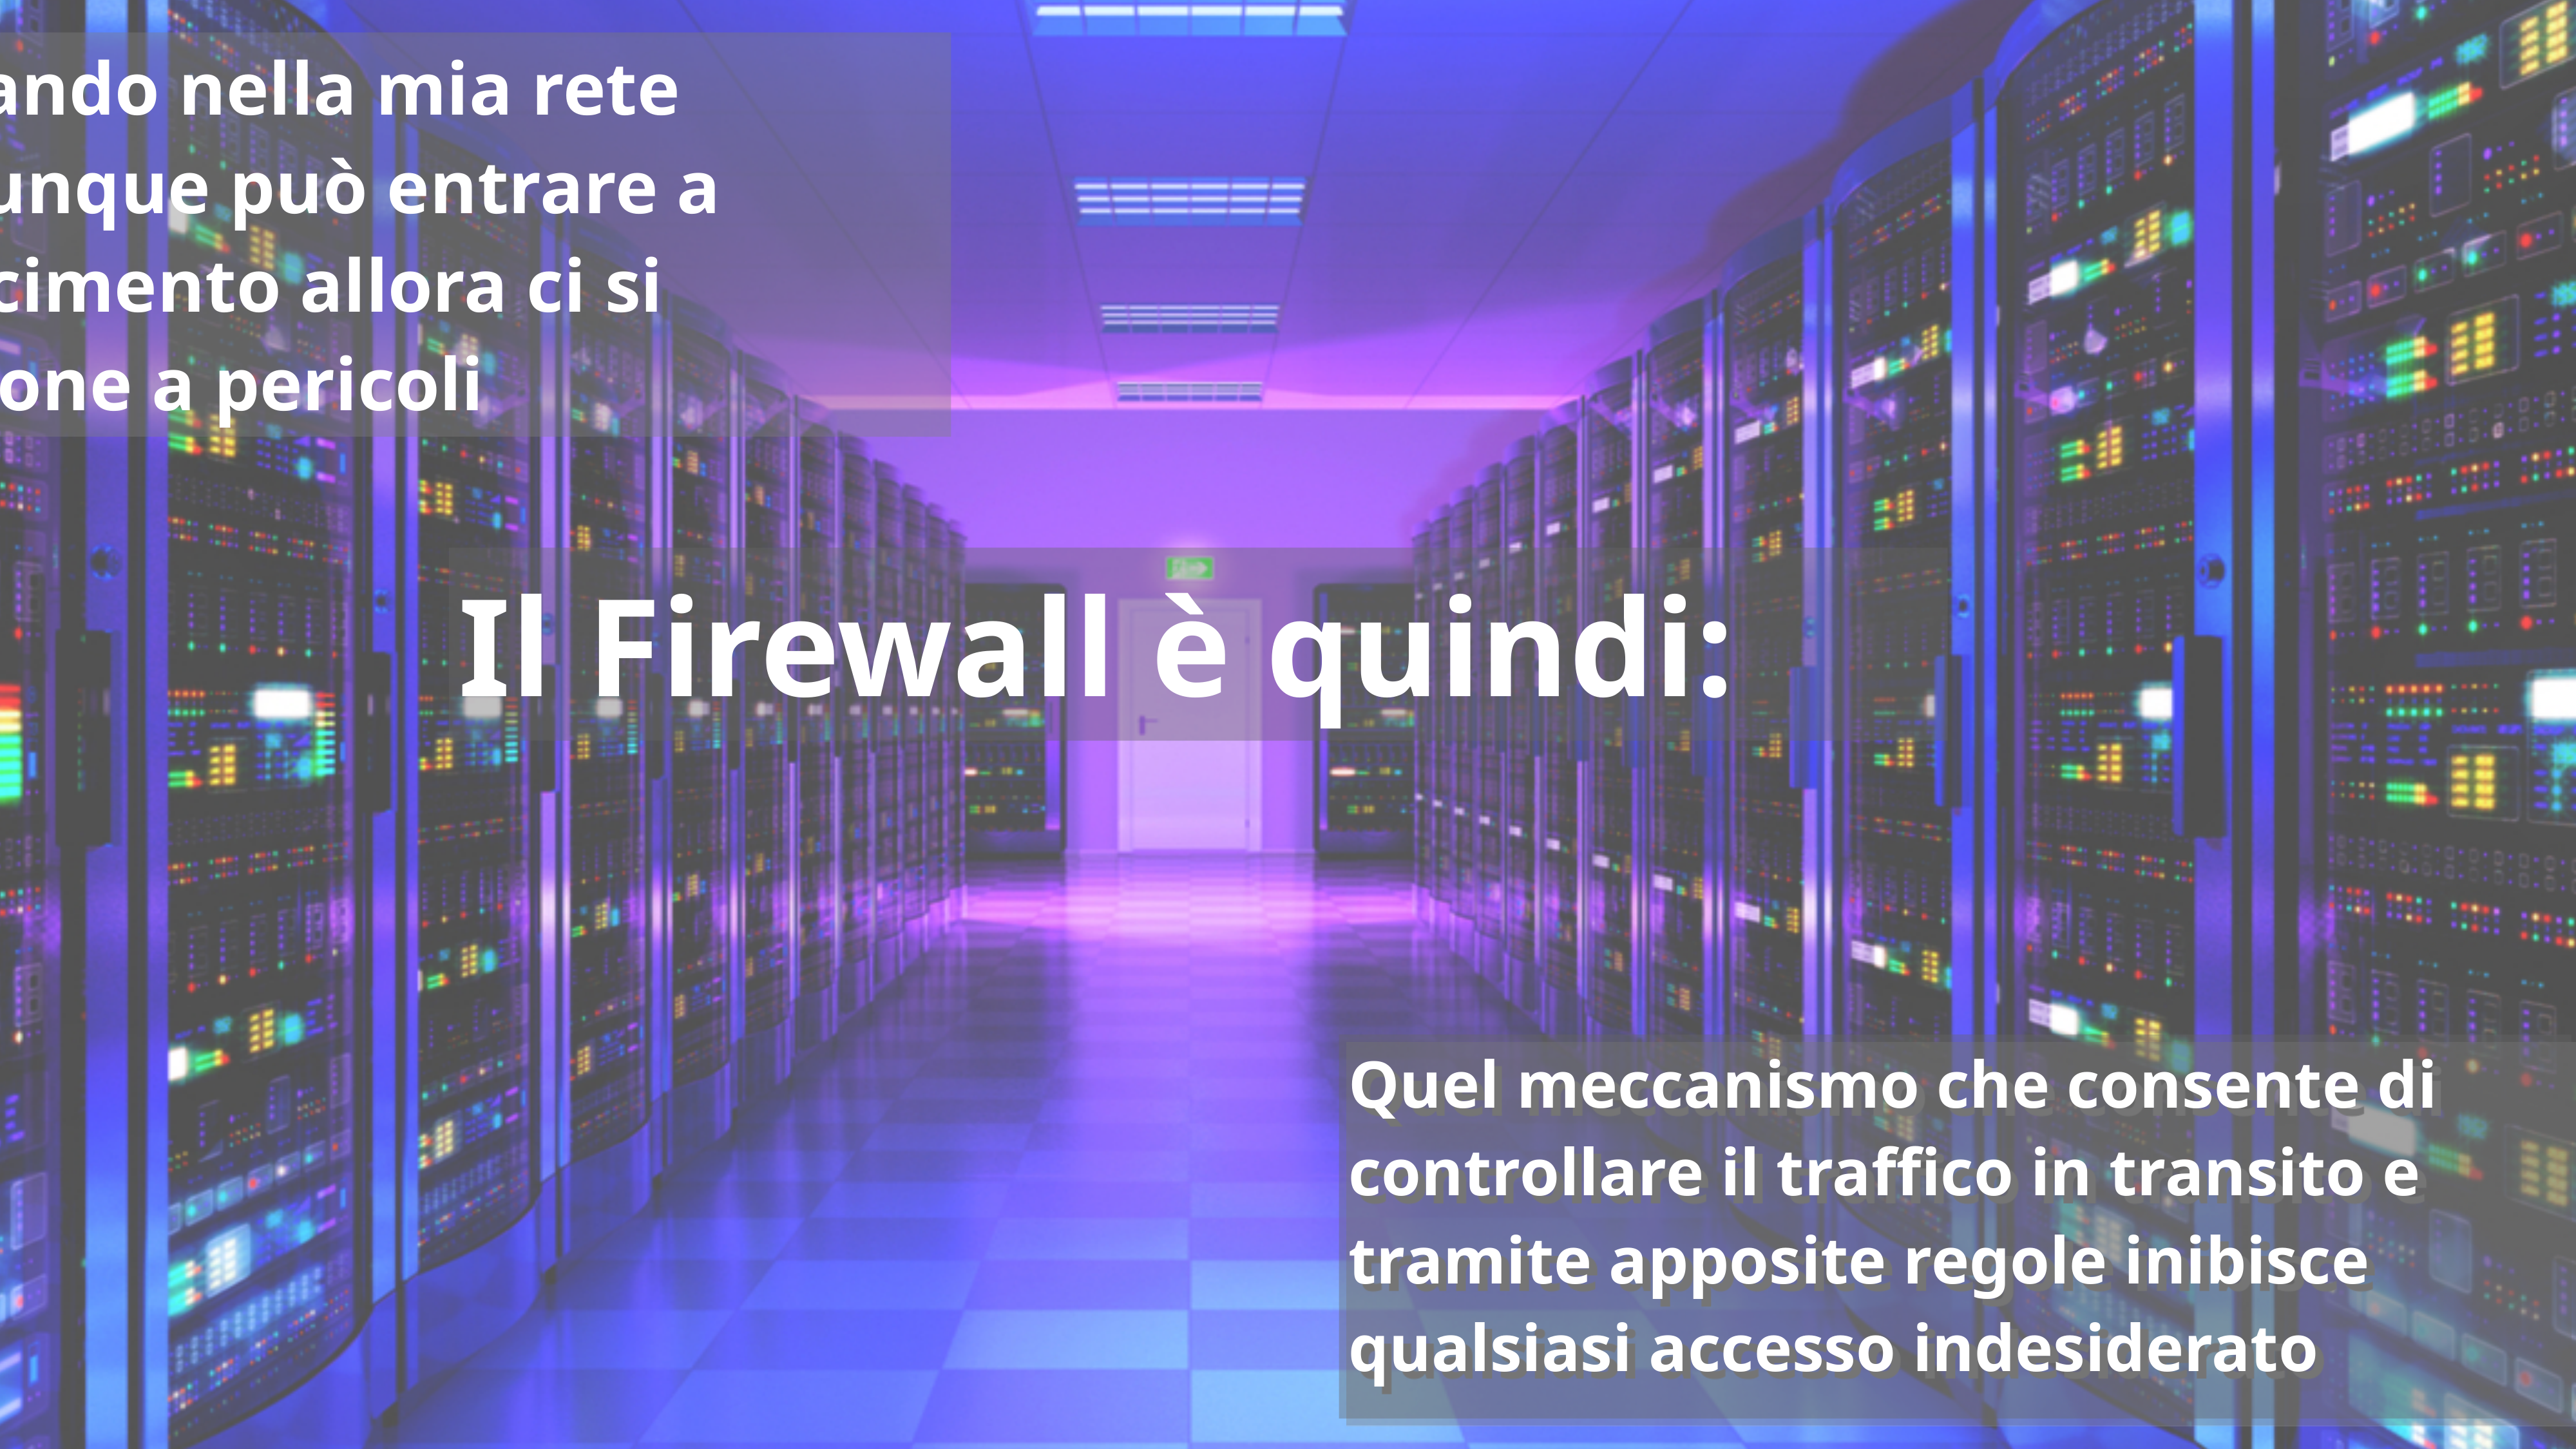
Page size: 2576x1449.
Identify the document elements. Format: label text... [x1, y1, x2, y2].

text_box Il Firewall è quindi: [448, 547, 1948, 730]
text_box Quando nella mia rete chiunque può entrare a piacimento allora ci si espone a pericoli [0, 32, 951, 403]
text_box Quel meccanismo che consente di controllare il traffico in transito e tramite apposite regole inibisce qualsiasi accesso indesiderato [1339, 1034, 2572, 1419]
picture [0, 0, 2576, 1449]
